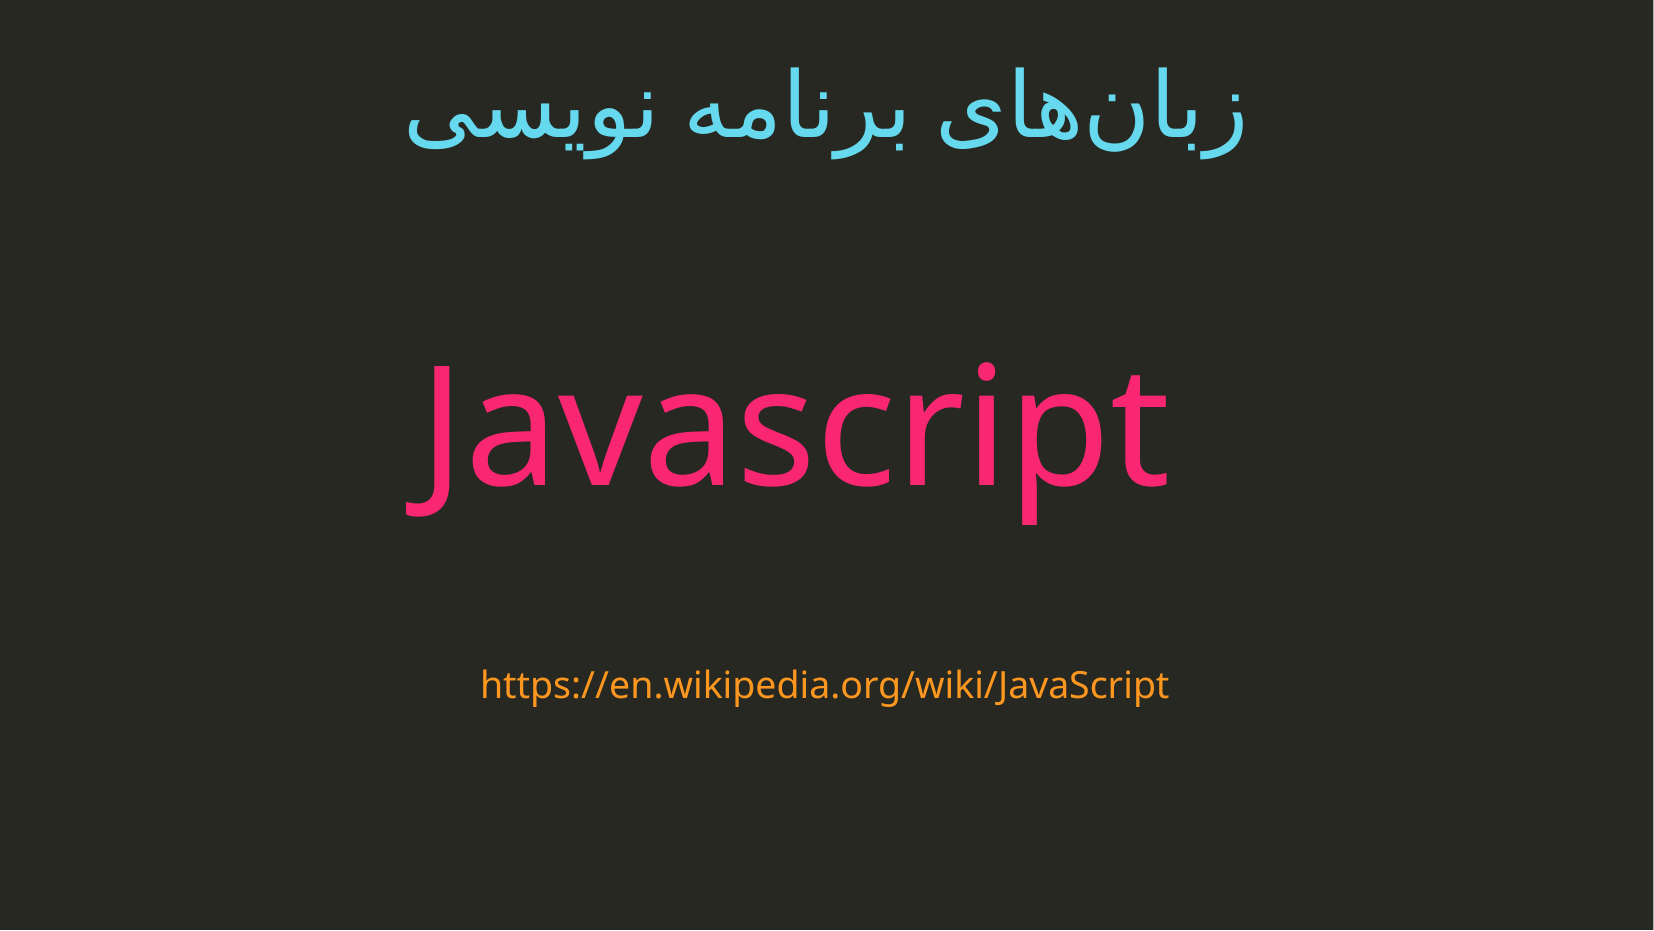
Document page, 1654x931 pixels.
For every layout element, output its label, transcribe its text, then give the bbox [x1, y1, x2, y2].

text_box Javascript [405, 300, 1291, 556]
title زبان‌های برنامه نویسی [82, 37, 1571, 193]
text_box https://en.wikipedia.org/wiki/JavaScript [300, 650, 1351, 745]
